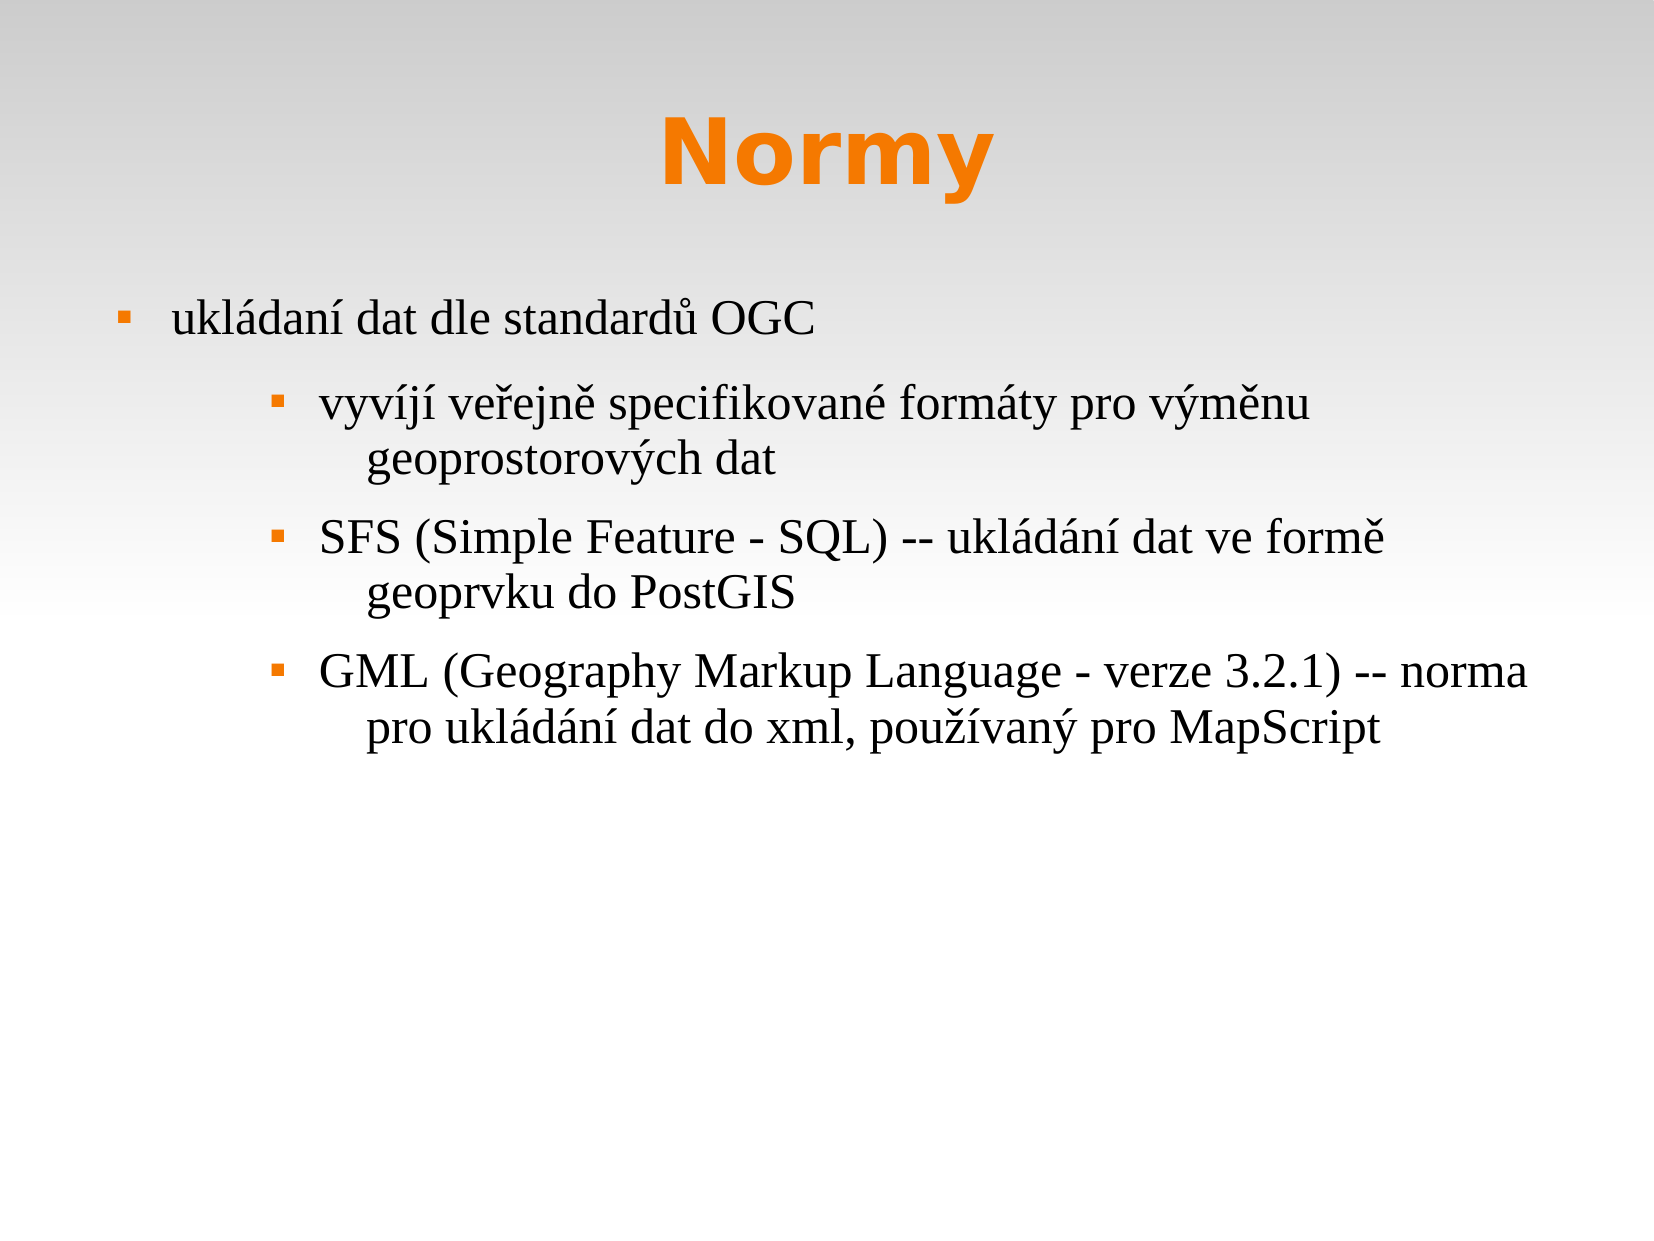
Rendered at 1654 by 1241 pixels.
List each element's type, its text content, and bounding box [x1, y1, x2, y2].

title Normy [82, 49, 1571, 257]
list ukládaní dat dle standardů OGC vyvíjí veřejně specifikované formáty pro výměnu geoprostorových dat SFS (Simple Feature - SQL) -- ukládání dat ve formě geoprvku do PostGIS GML (Geography Markup Language - verze 3.2.1) -- norma pro ukládání dat do xml, používaný pro MapScript [82, 290, 1571, 1109]
